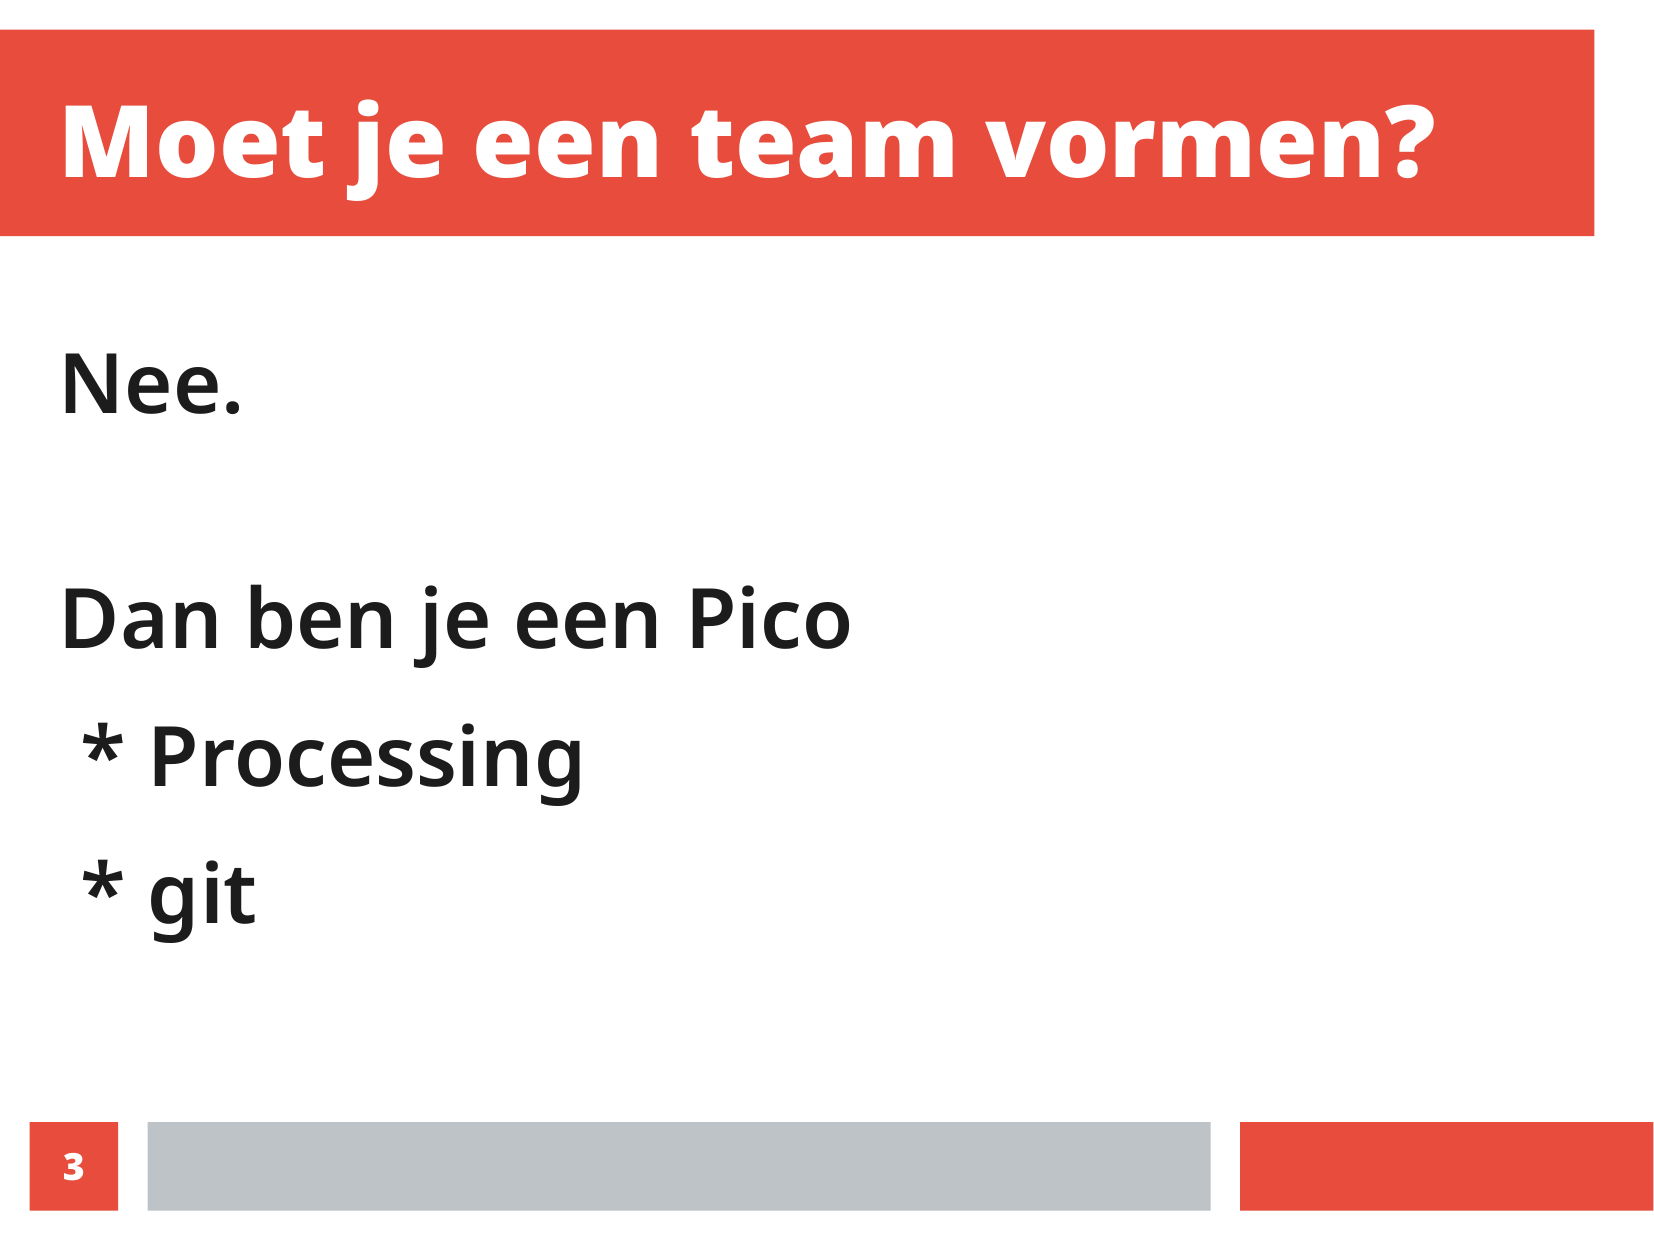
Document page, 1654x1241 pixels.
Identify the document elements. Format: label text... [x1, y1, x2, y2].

list Nee. Dan ben je een Pico * Processing * git [59, 324, 1565, 1093]
title Moet je een team vormen? [59, 59, 1595, 207]
